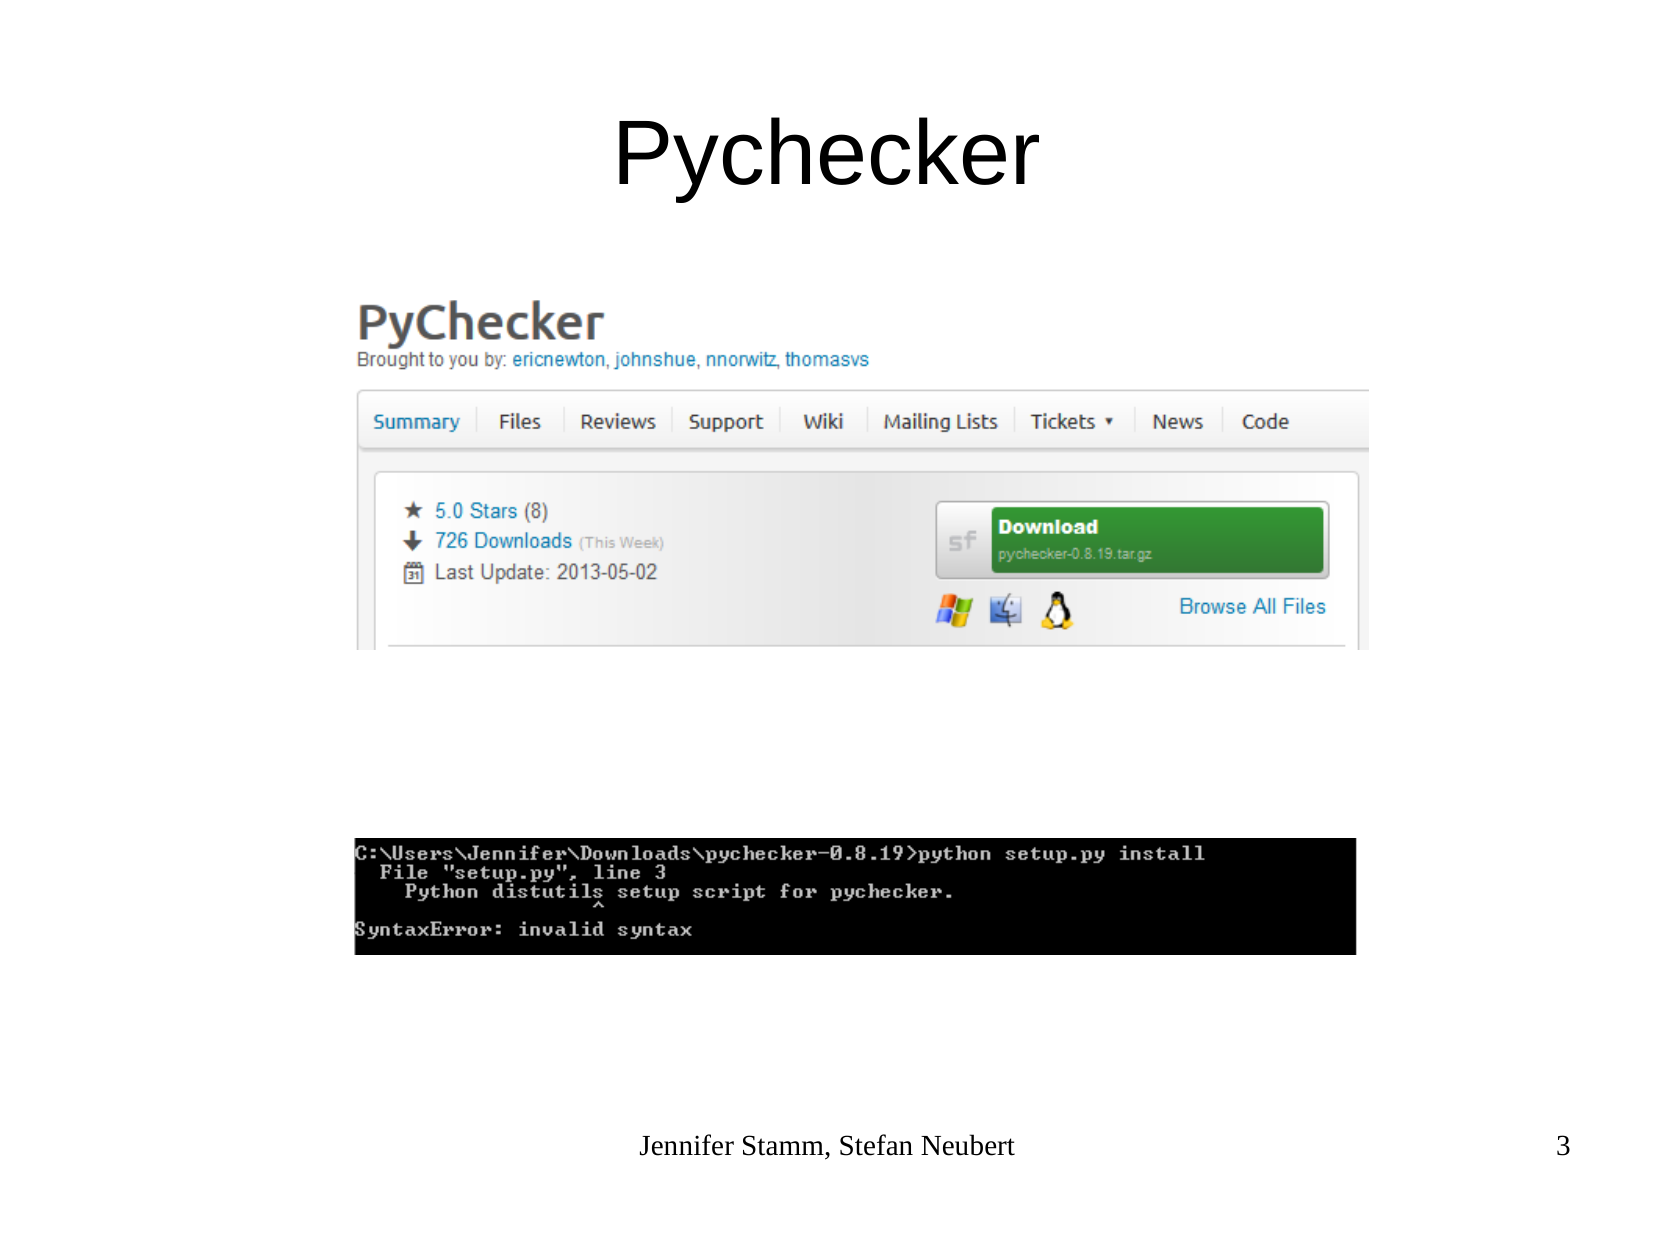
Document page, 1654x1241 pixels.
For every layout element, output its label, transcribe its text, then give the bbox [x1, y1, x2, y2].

picture [354, 299, 1369, 650]
picture [354, 838, 1358, 955]
title Pychecker [82, 49, 1571, 257]
